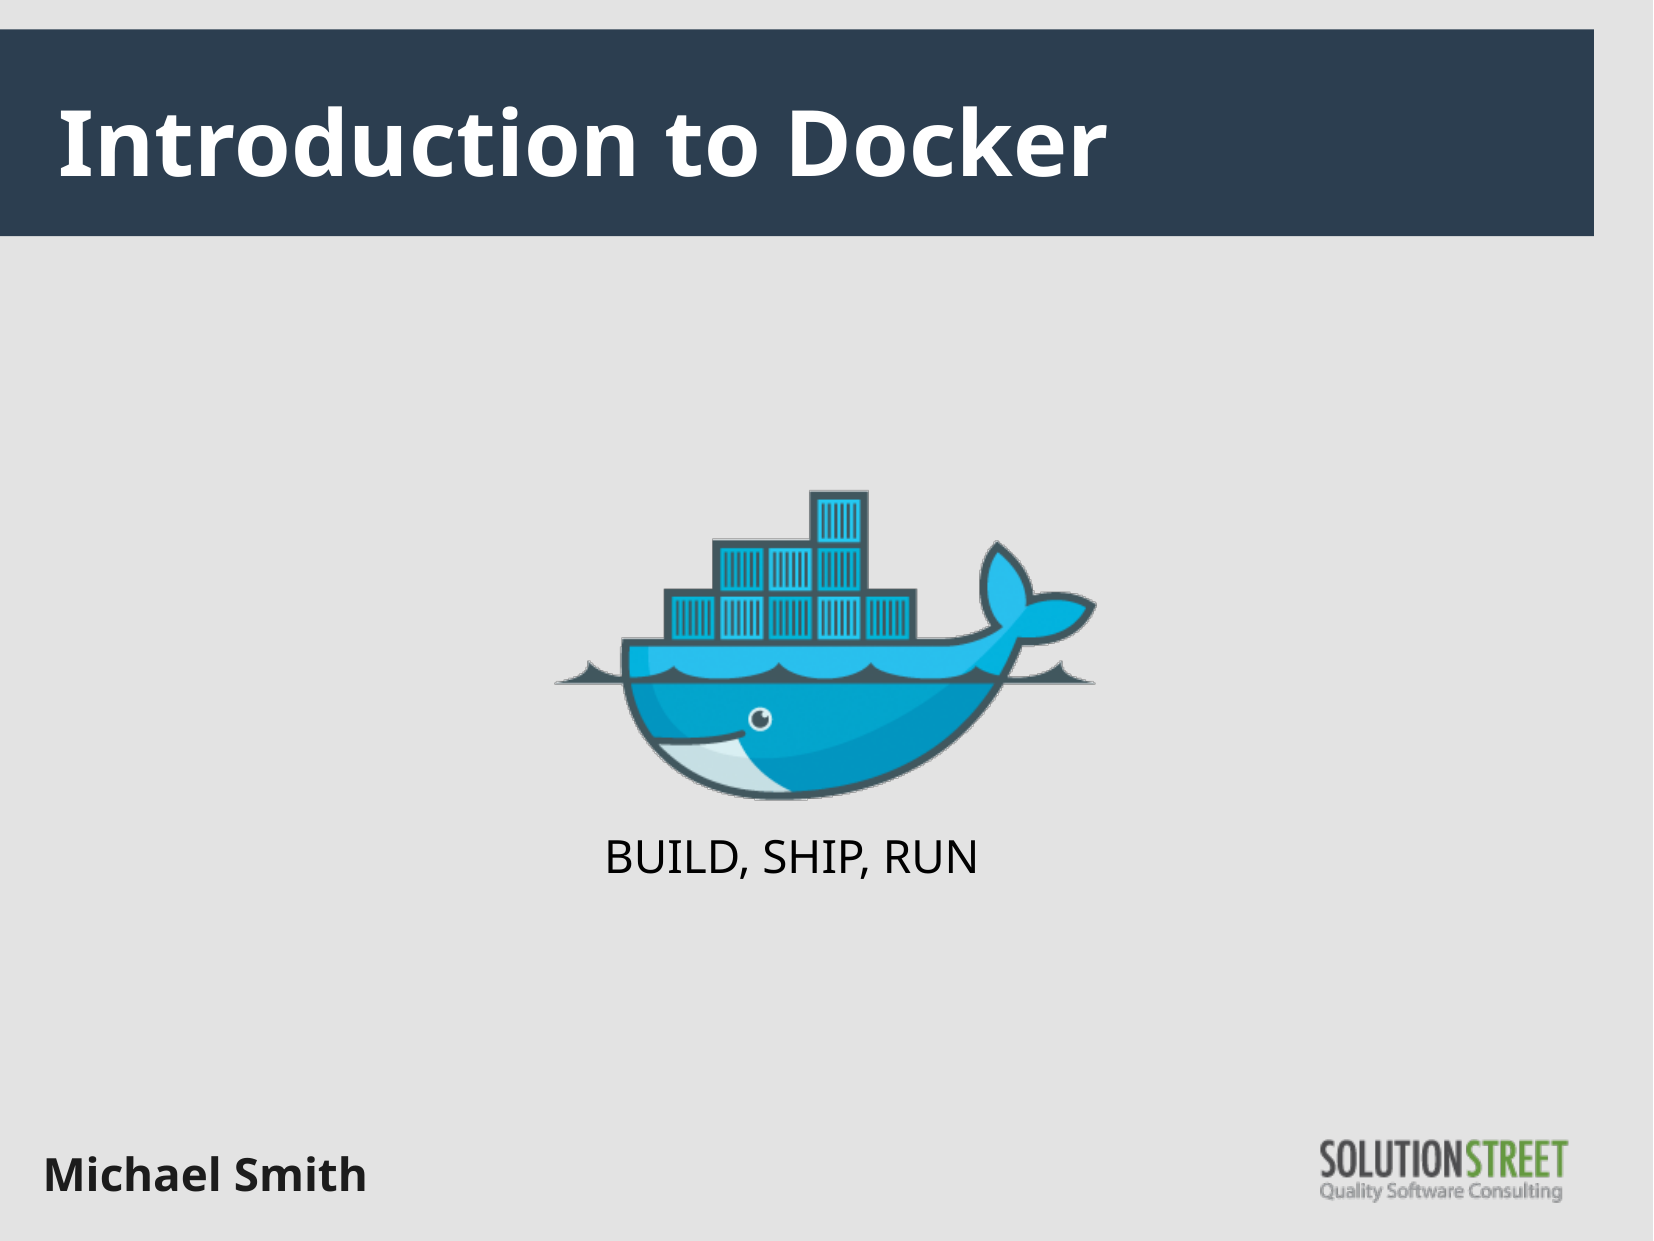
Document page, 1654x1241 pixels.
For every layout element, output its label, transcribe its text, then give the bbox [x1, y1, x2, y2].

picture [1310, 1083, 1570, 1241]
text_box BUILD, SHIP, RUN [589, 817, 1067, 935]
title Introduction to Docker [58, 56, 1594, 204]
picture [534, 467, 1119, 871]
subtitle Michael Smith [42, 1142, 420, 1241]
